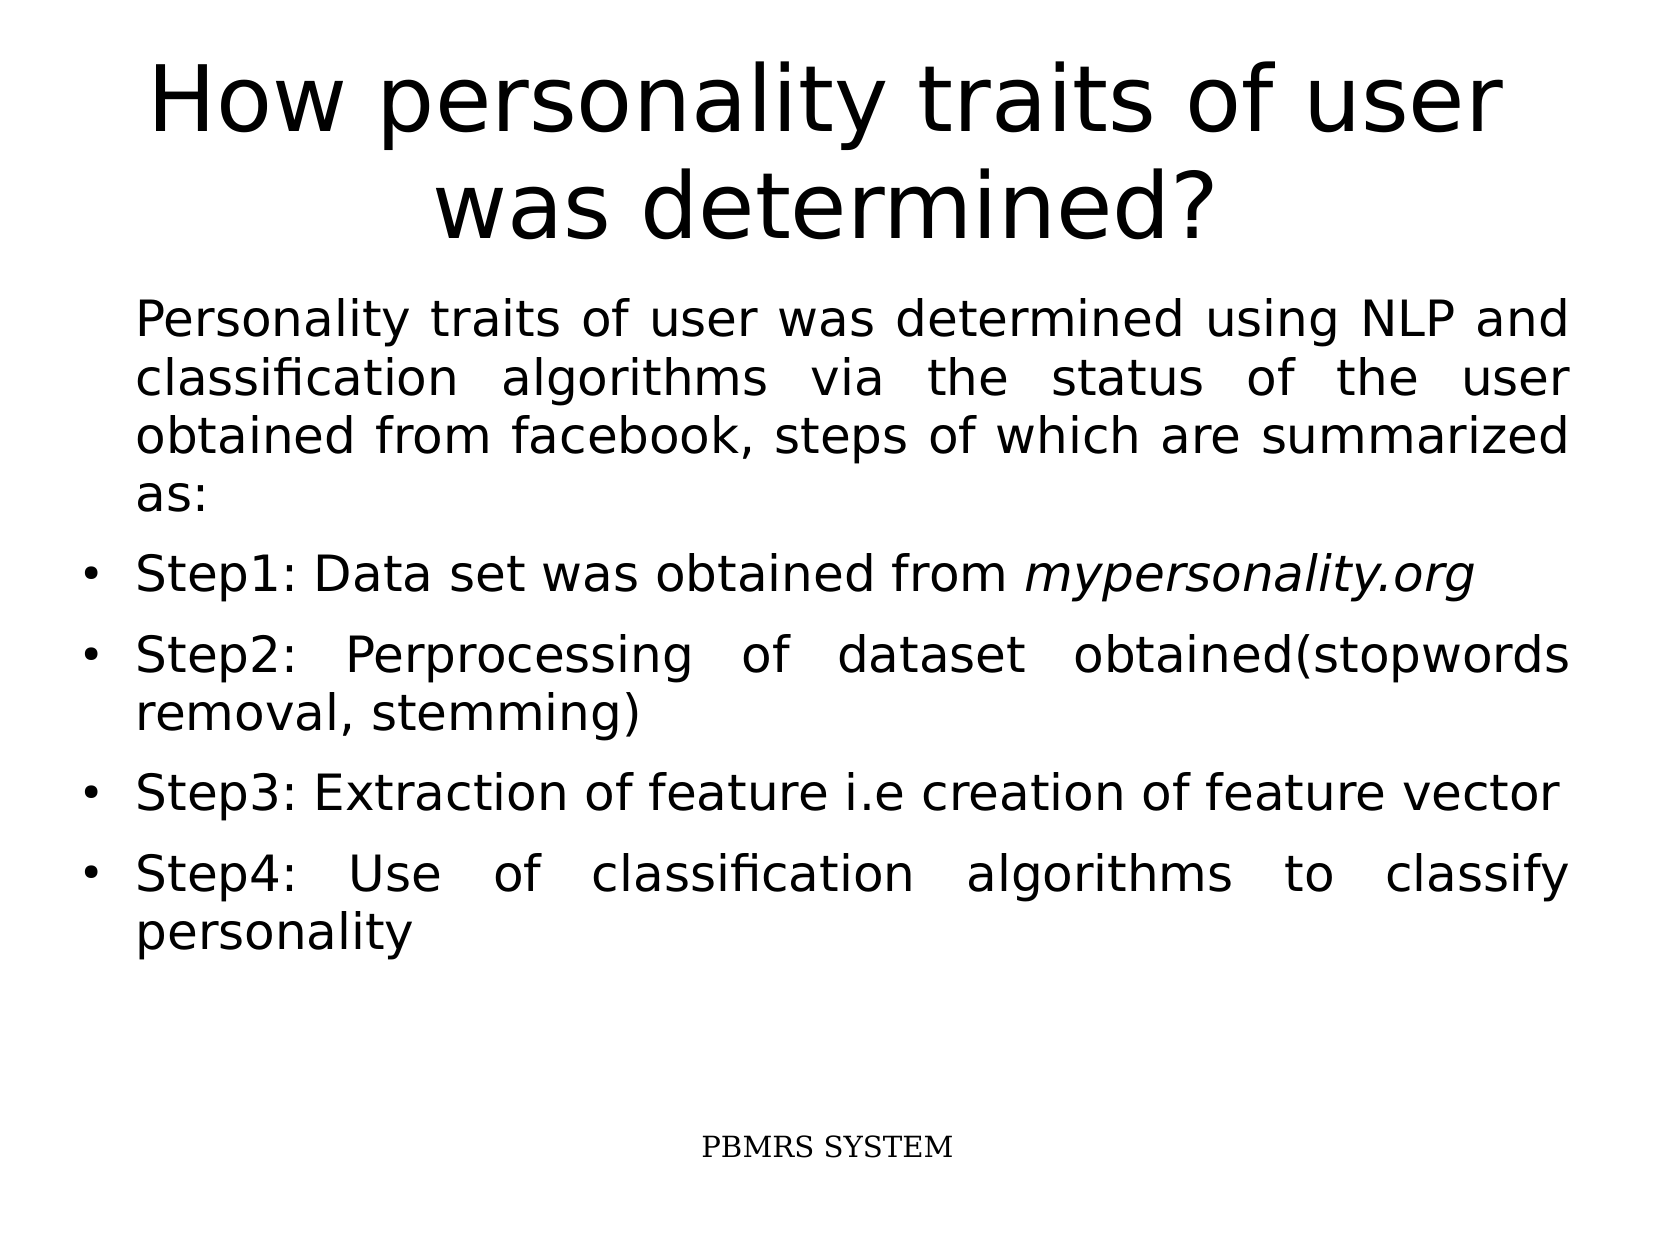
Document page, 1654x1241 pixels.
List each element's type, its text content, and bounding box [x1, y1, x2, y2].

list Personality traits of user was determined using NLP and classification algorithms via the status of the user obtained from facebook, steps of which are summarized as: Step1: Data set was obtained from mypersonality.org Step2: Perprocessing of dataset obtained(stopwords removal, stemming) Step3: Extraction of feature i.e creation of feature vector Step4: Use of classification algorithms to classify personality [82, 290, 1571, 1010]
title How personality traits of user was determined? [82, 46, 1571, 260]
